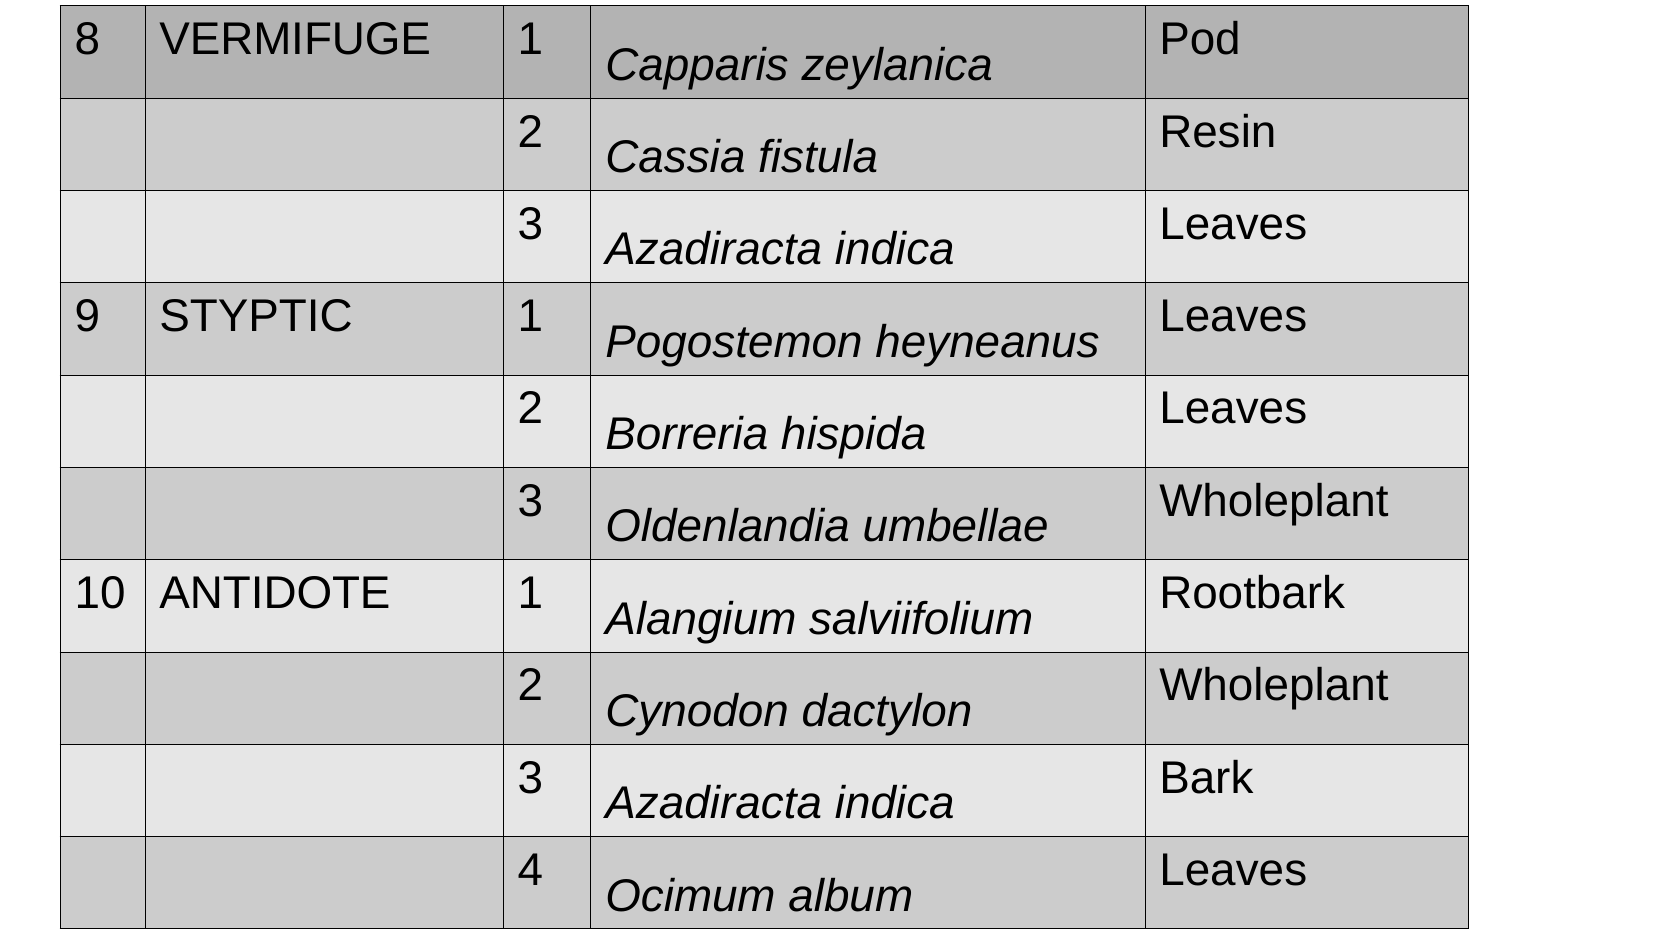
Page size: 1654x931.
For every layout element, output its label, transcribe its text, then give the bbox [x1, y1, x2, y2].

table_header Capparis zeylanica [591, 6, 1145, 98]
table_cell 2 [504, 376, 590, 467]
table_header 8 [61, 6, 145, 98]
table_header Pod [1146, 6, 1468, 98]
table_cell Leaves [1146, 376, 1468, 467]
table_cell Leaves [1146, 283, 1468, 375]
table_cell [146, 745, 503, 836]
table_cell [146, 99, 503, 190]
table_cell Ocimum album [591, 837, 1145, 928]
table_cell [61, 837, 145, 928]
table_cell Bark [1146, 745, 1468, 836]
table_cell 3 [504, 191, 590, 282]
table_cell [61, 99, 145, 190]
table_cell Wholeplant [1146, 468, 1468, 559]
table_cell Resin [1146, 99, 1468, 190]
table_cell STYPTIC [146, 283, 503, 375]
table_cell 1 [504, 283, 590, 375]
table_cell Borreria hispida [591, 376, 1145, 467]
table_cell Leaves [1146, 837, 1468, 928]
table_cell [61, 653, 145, 744]
table_header 1 [504, 6, 590, 98]
table_cell Leaves [1146, 191, 1468, 282]
table_cell Alangium salviifolium [591, 560, 1145, 652]
table_cell 3 [504, 468, 590, 559]
table_cell [146, 376, 503, 467]
table_cell Cassia fistula [591, 99, 1145, 190]
table_cell [146, 191, 503, 282]
table_cell Pogostemon heyneanus [591, 283, 1145, 375]
table_cell 10 [61, 560, 145, 652]
table_cell Oldenlandia umbellae [591, 468, 1145, 559]
table_cell 2 [504, 99, 590, 190]
table_cell [61, 468, 145, 559]
table_cell Azadiracta indica [591, 191, 1145, 282]
table_cell [61, 745, 145, 836]
table_cell Wholeplant [1146, 653, 1468, 744]
table_cell 3 [504, 745, 590, 836]
table_cell Cynodon dactylon [591, 653, 1145, 744]
table_cell [61, 191, 145, 282]
table_cell Azadiracta indica [591, 745, 1145, 836]
table_cell [146, 837, 503, 928]
table_cell [146, 468, 503, 559]
table_header VERMIFUGE [146, 6, 503, 98]
table_cell 4 [504, 837, 590, 928]
table_cell 9 [61, 283, 145, 375]
table_cell 2 [504, 653, 590, 744]
table_cell [61, 376, 145, 467]
table_cell Rootbark [1146, 560, 1468, 652]
table_cell ANTIDOTE [146, 560, 503, 652]
table_cell 1 [504, 560, 590, 652]
table_cell [146, 653, 503, 744]
